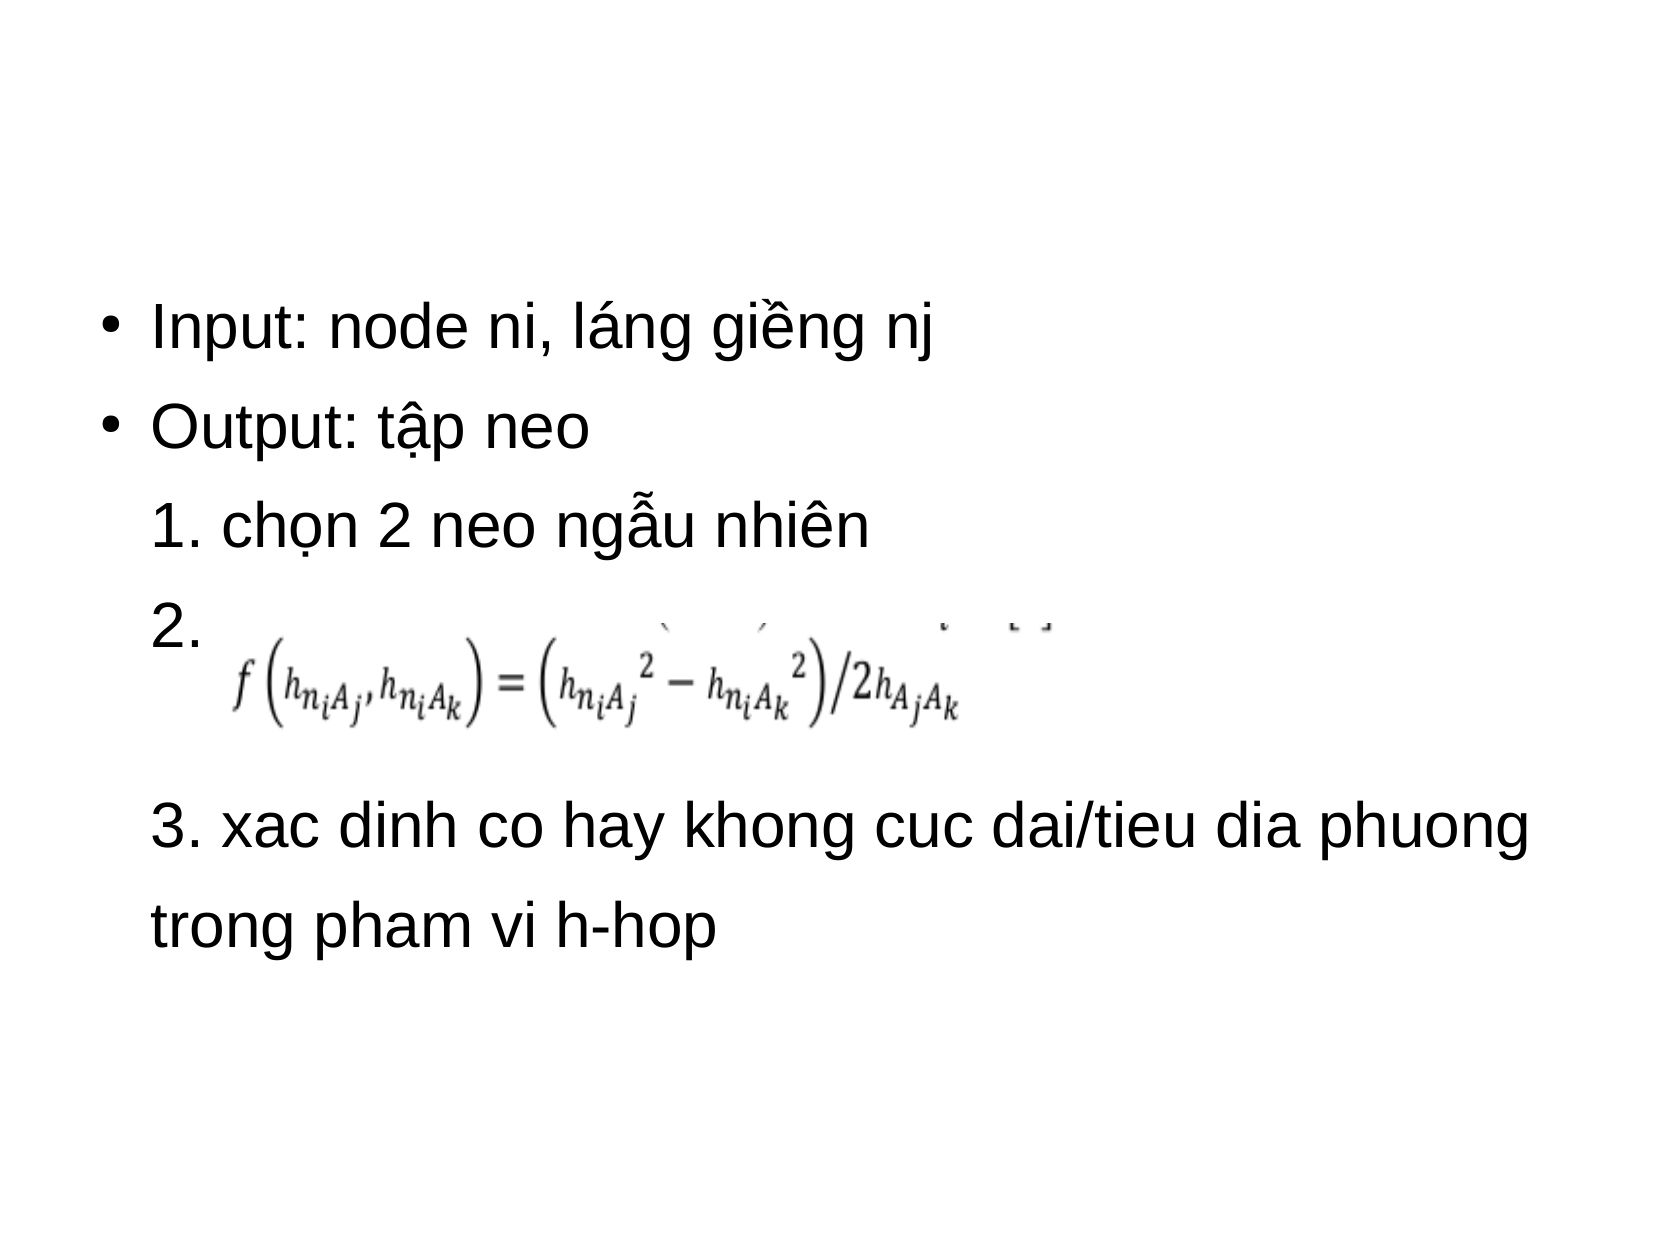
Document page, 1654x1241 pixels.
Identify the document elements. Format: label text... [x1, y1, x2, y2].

list Input: node ni, láng giềng nj Output: tập neo 1. chọn 2 neo ngẫu nhiên 2. 3. xac dinh co hay khong cuc dai/tieu dia phuong trong pham vi h-hop [82, 290, 1538, 1010]
picture [202, 623, 1066, 766]
